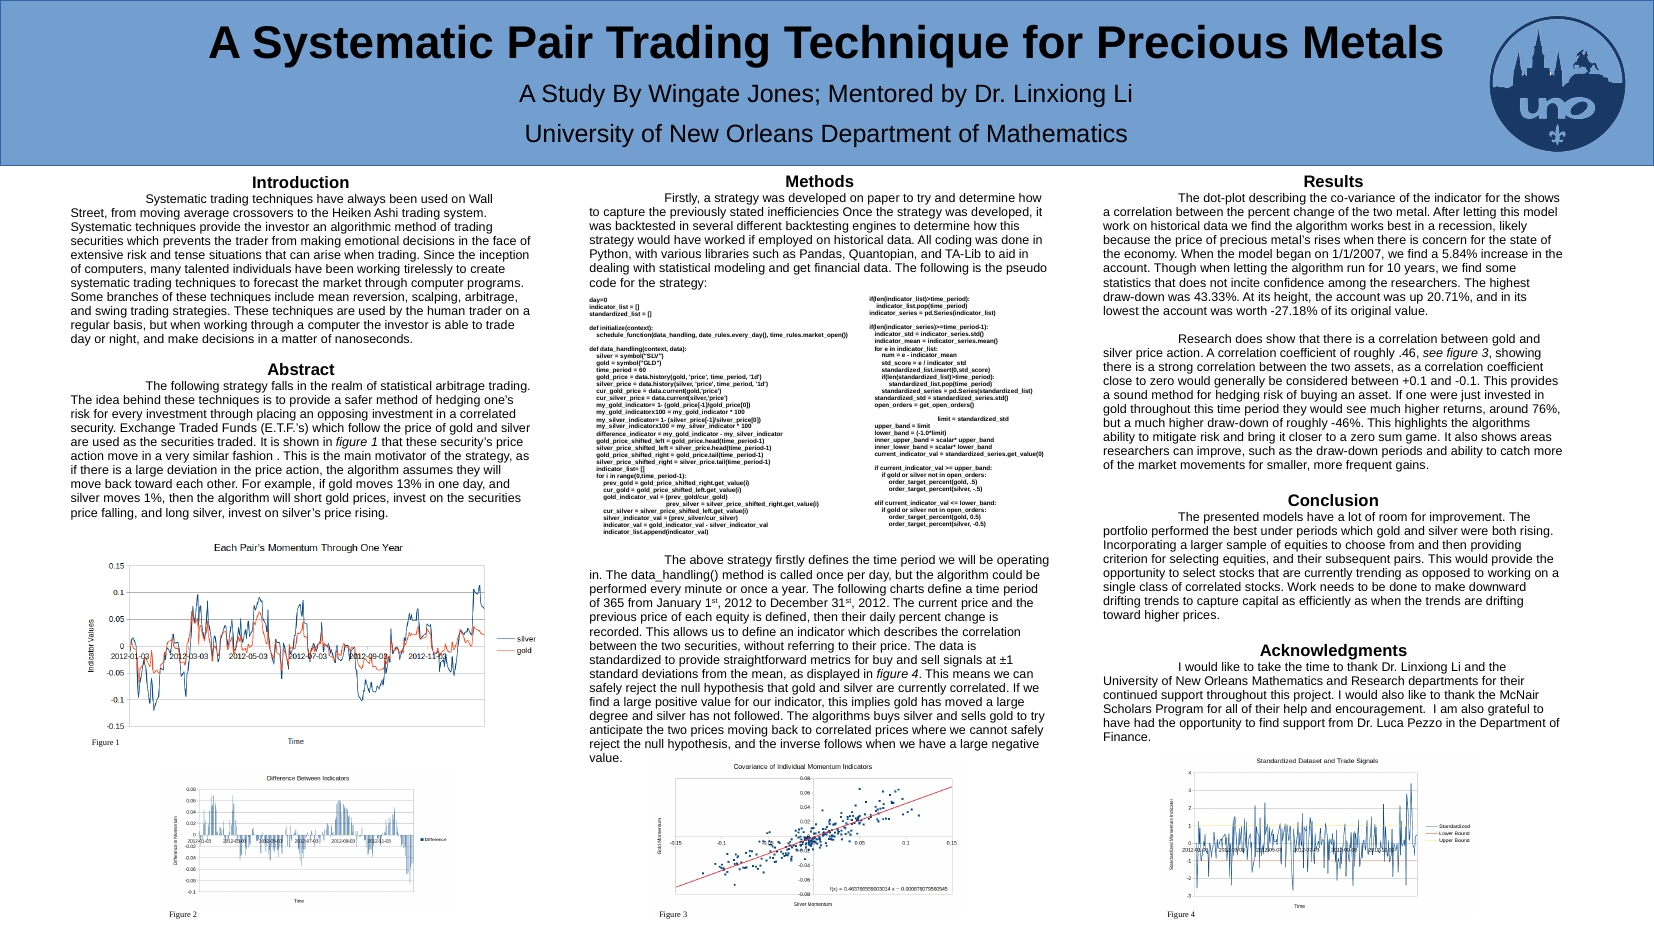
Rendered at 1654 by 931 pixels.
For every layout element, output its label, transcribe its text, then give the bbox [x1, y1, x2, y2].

text_box Figure 3 [659, 910, 703, 920]
text_box A Systematic Pair Trading Technique for Precious Metals A Study By Wingate Jones; Mentored by Dr. Linxiong Li University of New Orleans Department of Mathematics [0, 0, 1654, 166]
picture [1482, 9, 1633, 160]
picture [1160, 790, 1475, 916]
text_box Methods Firstly, a strategy was developed on paper to try and determine how to capture the previously stated inefficiencies Once the strategy was developed, it was backtested in several different backtesting engines to determine how this strategy would have worked if employed on historical data. All coding was done in Python, with various libraries such as Pandas, Quantopian, and TA-Lib to aid in dealing with statistical modeling and get financial data. The following is the pseudo code for the strategy: day=0 indicator_list = [] standardized_list = [] def initialize(context): schedule_function(data_handling, date_rules.every_day(), time_rules.market_open()) def data_handling(context, data): silver = symbol("SLV") gold = symbol("GLD") time_period = 60 gold_price = data.history(gold, 'price', time_period, '1d') silver_price = data.history(silver, 'price', time_period, '1d') cur_gold_price = data.current(gold,'price') cur_silver_price = data.current(silver,'price') my_gold_indicator= 1- (gold_price[-1]/gold_price[0]) my_gold_indicatorx100 = my_gold_indicator * 100 my_silver_indicator= 1- (silver_price[-1]/silver_price[0]) my_silver_indicatorx100 = my_silver_indicator * 100 difference_indicator = my_gold_indicator - my_silver_indicator gold_price_shifted_left = gold_price.head(time_period-1) silver_price_shifted_left = silver_price.head(time_period-1) gold_price_shifted_right = gold_price.tail(time_period-1) silver_price_shifted_right = silver_price.tail(time_period-1) indicator_list= [] for i in range(0,time_period-1): prev_gold = gold_price_shifted_right.get_value(i) cur_gold = gold_price_shifted_left.get_value(i) gold_indicator_val = (prev_gold/cur_gold) prev_silver = silver_price_shifted_right.get_value(i) cur_silver = silver_price_shifted_left.get_value(i) silver_indicator_val = (prev_silver/cur_silver) indicator_val = gold_indicator_val - silver_indicator_val indicator_list.append(indicator_val) The above strategy firstly defines the time period we will be operating in. The data_handling() method is called once per day, but the algorithm could be performed every minute or once a year. The following charts define a time period of 365 from January 1st, 2012 to December 31st, 2012. The current price and the previous price of each equity is defined, then their daily percent change is recorded. This allows us to define an indicator which describes the correlation between the two securities, without referring to their price. The data is standardized to provide straightforward metrics for buy and sell signals at ±1 standard deviations from the mean, as displayed in figure 4. This means we can safely reject the null hypothesis that gold and silver are currently correlated. If we find a large positive value for our indicator, this implies gold has moved a large degree and silver has not followed. The algorithms buys silver and sells gold to try anticipate the two prices moving back to correlated prices where we cannot safely reject the null hypothesis, and the inverse follows when we have a large negative value. [574, 166, 1066, 834]
picture [165, 768, 451, 911]
text_box Results The dot-plot describing the co-variance of the indicator for the shows a correlation between the percent change of the two metal. After letting this model work on historical data we find the algorithm works best in a recession, likely because the price of precious metal’s rises when there is concern for the state of the economy. When the model began on 1/1/2007, we find a 5.84% increase in the account. Though when letting the algorithm run for 10 years, we find some statistics that does not incite confidence among the researchers. The highest draw-down was 43.33%. At its height, the account was up 20.71%, and in its lowest the account was worth -27.18% of its original value. Research does show that there is a correlation between gold and silver price action. A correlation coefficient of roughly .46, see figure 3, showing there is a strong correlation between the two assets, as a correlation coefficient close to zero would generally be considered between +0.1 and -0.1. This provides a sound method for hedging risk of buying an asset. If one were just invested in gold throughout this time period they would see much higher returns, around 76%, but a much higher draw-down of roughly -46%. This highlights the algorithms ability to mitigate risk and bring it closer to a zero sum game. It also shows areas researchers can improve, such as the draw-down periods and ability to catch more of the market movements for smaller, more frequent gains. Conclusion The presented models have a lot of room for improvement. The portfolio performed the best under periods which gold and silver were both rising. Incorporating a larger sample of equities to choose from and then providing criterion for selecting equities, and their subsequent pairs. This would provide the opportunity to select stocks that are currently trending as opposed to working on a single class of correlated stocks. Work needs to be done to make downward drifting trends to capture capital as efficiently as when the trends are drifting toward higher prices. Acknowledgments I would like to take the time to thank Dr. Linxiong Li and the University of New Orleans Mathematics and Research departments for their continued support throughout this project. I would also like to thank the McNair Scholars Program for all of their help and encouragement. I am also grateful to have had the opportunity to find support from Dr. Luca Pezzo in the Department of Finance. [1088, 165, 1579, 790]
picture [74, 667, 543, 757]
text_box if(len(indicator_list)>time_period): indicator_list.pop(time_period) indicator_series = pd.Series(indicator_list) if(len(indicator_series)>=time_period-1): indicator_std = indicator_series.std() indicator_mean = indicator_series.mean() for e in indicator_list: num = e - indicator_mean std_score = e / indicator_std standardized_list.insert(0,std_score) if(len(standardized_list)>time_period): standardized_list.pop(time_period) standardized_series = pd.Series(standardized_list) standardized_std = standardized_series.std() open_orders = get_open_orders() limit = standardized_std upper_band = limit lower_band = (-1.0*limit) inner_upper_band = scalar* upper_band inner_lower_band = scalar* lower_band current_indicator_val = standardized_series.get_value(0) if current_indicator_val >= upper_band: if gold or silver not in open_orders: order_target_percent(gold, .5) order_target_percent(silver, -.5) elif current_indicator_val <= lower_band: if gold or silver not in open_orders: order_target_percent(gold, 0.5) order_target_percent(silver, -0.5) [845, 288, 1506, 536]
text_box Figure 1 [91, 738, 136, 748]
text_box Figure 2 [169, 910, 213, 920]
text_box Figure 4 [1167, 910, 1211, 920]
picture [648, 755, 963, 916]
text_box Introduction Systematic trading techniques have always been used on Wall Street, from moving average crossovers to the Heiken Ashi trading system. Systematic techniques provide the investor an algorithmic method of trading securities which prevents the trader from making emotional decisions in the face of extensive risk and tense situations that can arise when trading. Since the inception of computers, many talented individuals have been working tirelessly to create systematic trading techniques to forecast the market through computer programs. Some branches of these techniques include mean reversion, scalping, arbitrage, and swing trading strategies. These techniques are used by the human trader on a regular basis, but when working through a computer the investor is able to trade day or night, and make decisions in a matter of nanoseconds. Abstract The following strategy falls in the realm of statistical arbitrage trading. The idea behind these techniques is to provide a safer method of hedging one’s risk for every investment through placing an opposing investment in a correlated security. Exchange Traded Funds (E.T.F.’s) which follow the price of gold and silver are used as the securities traded. It is shown in figure 1 that these security’s price action move in a very similar fashion . This is the main motivator of the strategy, as if there is a large deviation in the price action, the algorithm assumes they will move back toward each other. For example, if gold moves 13% in one day, and silver moves 1%, then the algorithm will short gold prices, invest on the securities price falling, and long silver, invest on silver’s price rising. [55, 165, 547, 667]
